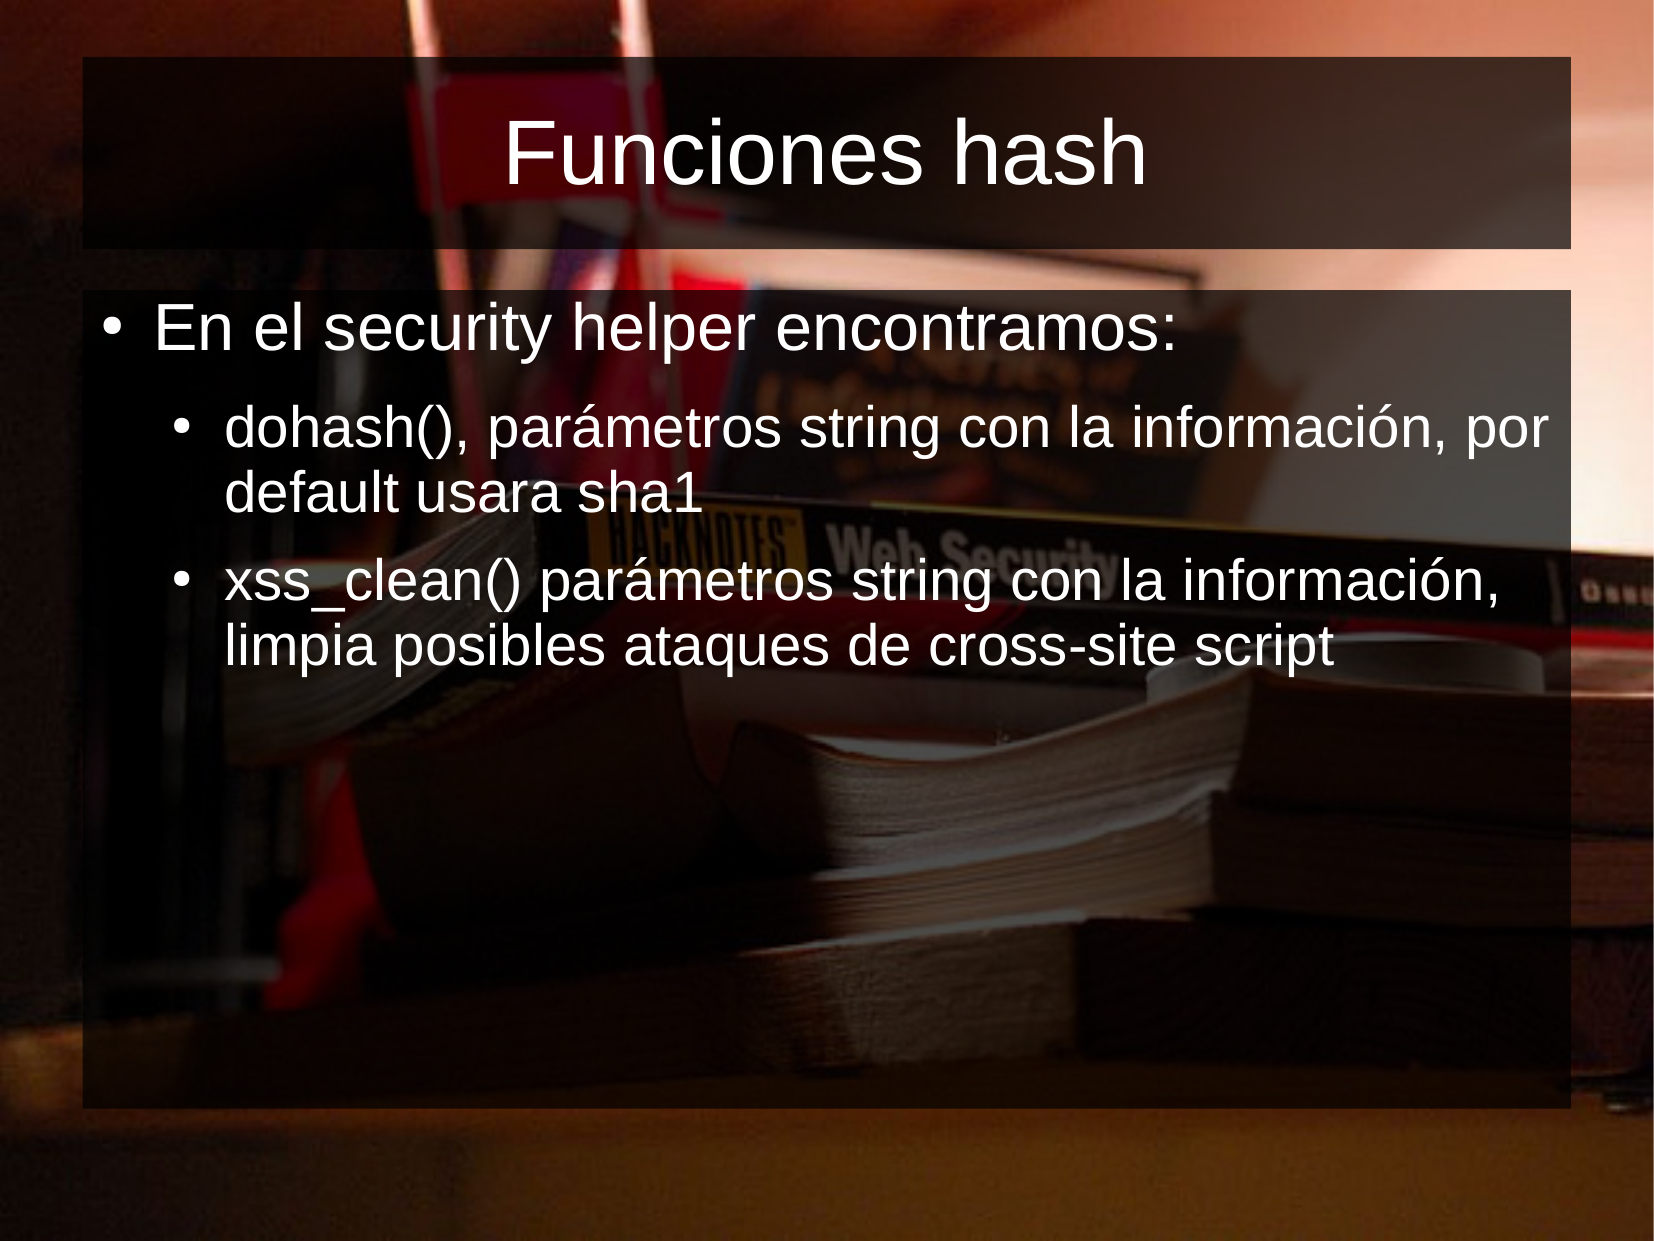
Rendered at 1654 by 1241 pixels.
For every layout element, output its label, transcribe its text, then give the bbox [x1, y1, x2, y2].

title Funciones hash [82, 56, 1571, 250]
list En el security helper encontramos: dohash(), parámetros string con la información, por default usara sha1 xss_clean() parámetros string con la información, limpia posibles ataques de cross-site script [82, 290, 1571, 1109]
picture [0, 0, 1654, 1241]
